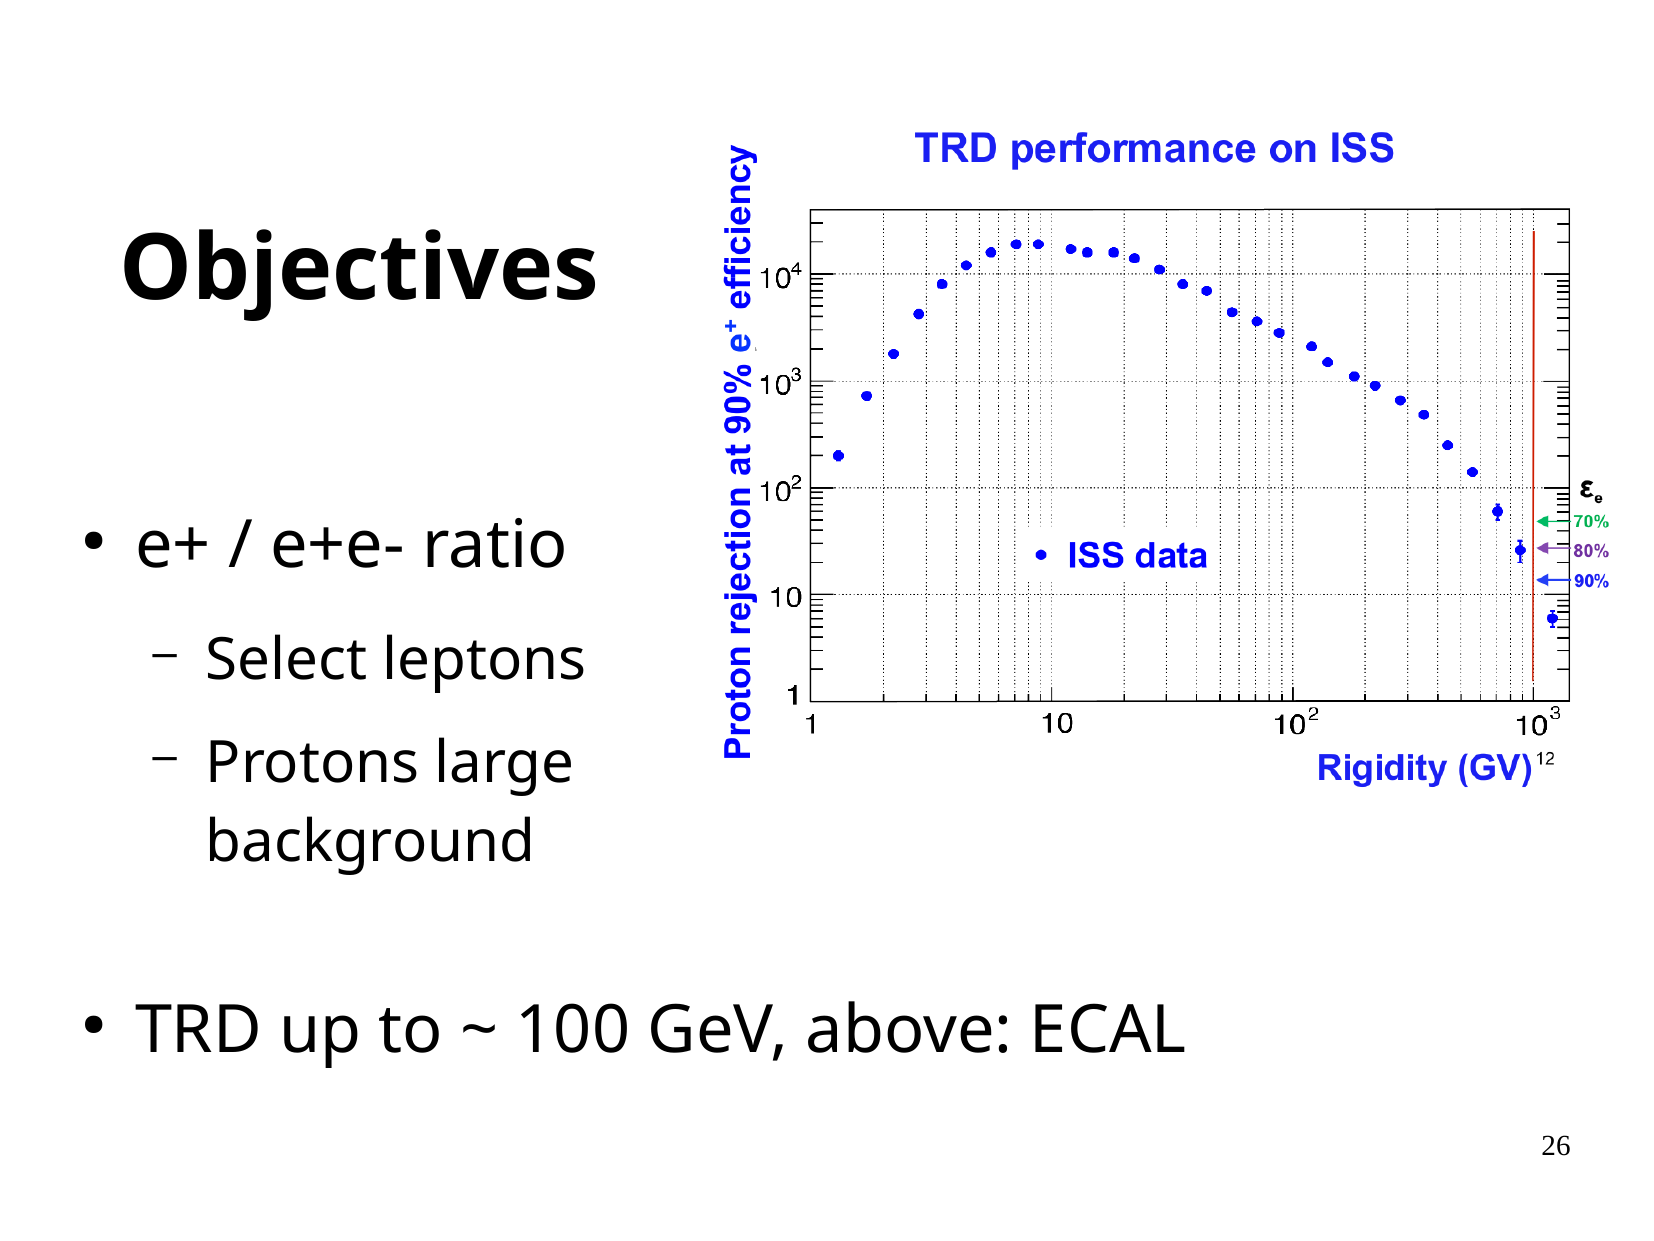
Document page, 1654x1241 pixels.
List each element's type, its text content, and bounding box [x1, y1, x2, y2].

picture [627, 86, 1654, 796]
list e+ / e+e- ratio Select leptons Protons large background TRD up to ~ 100 GeV, above: ECAL [64, 496, 1499, 1241]
title Objectives [0, 202, 627, 326]
